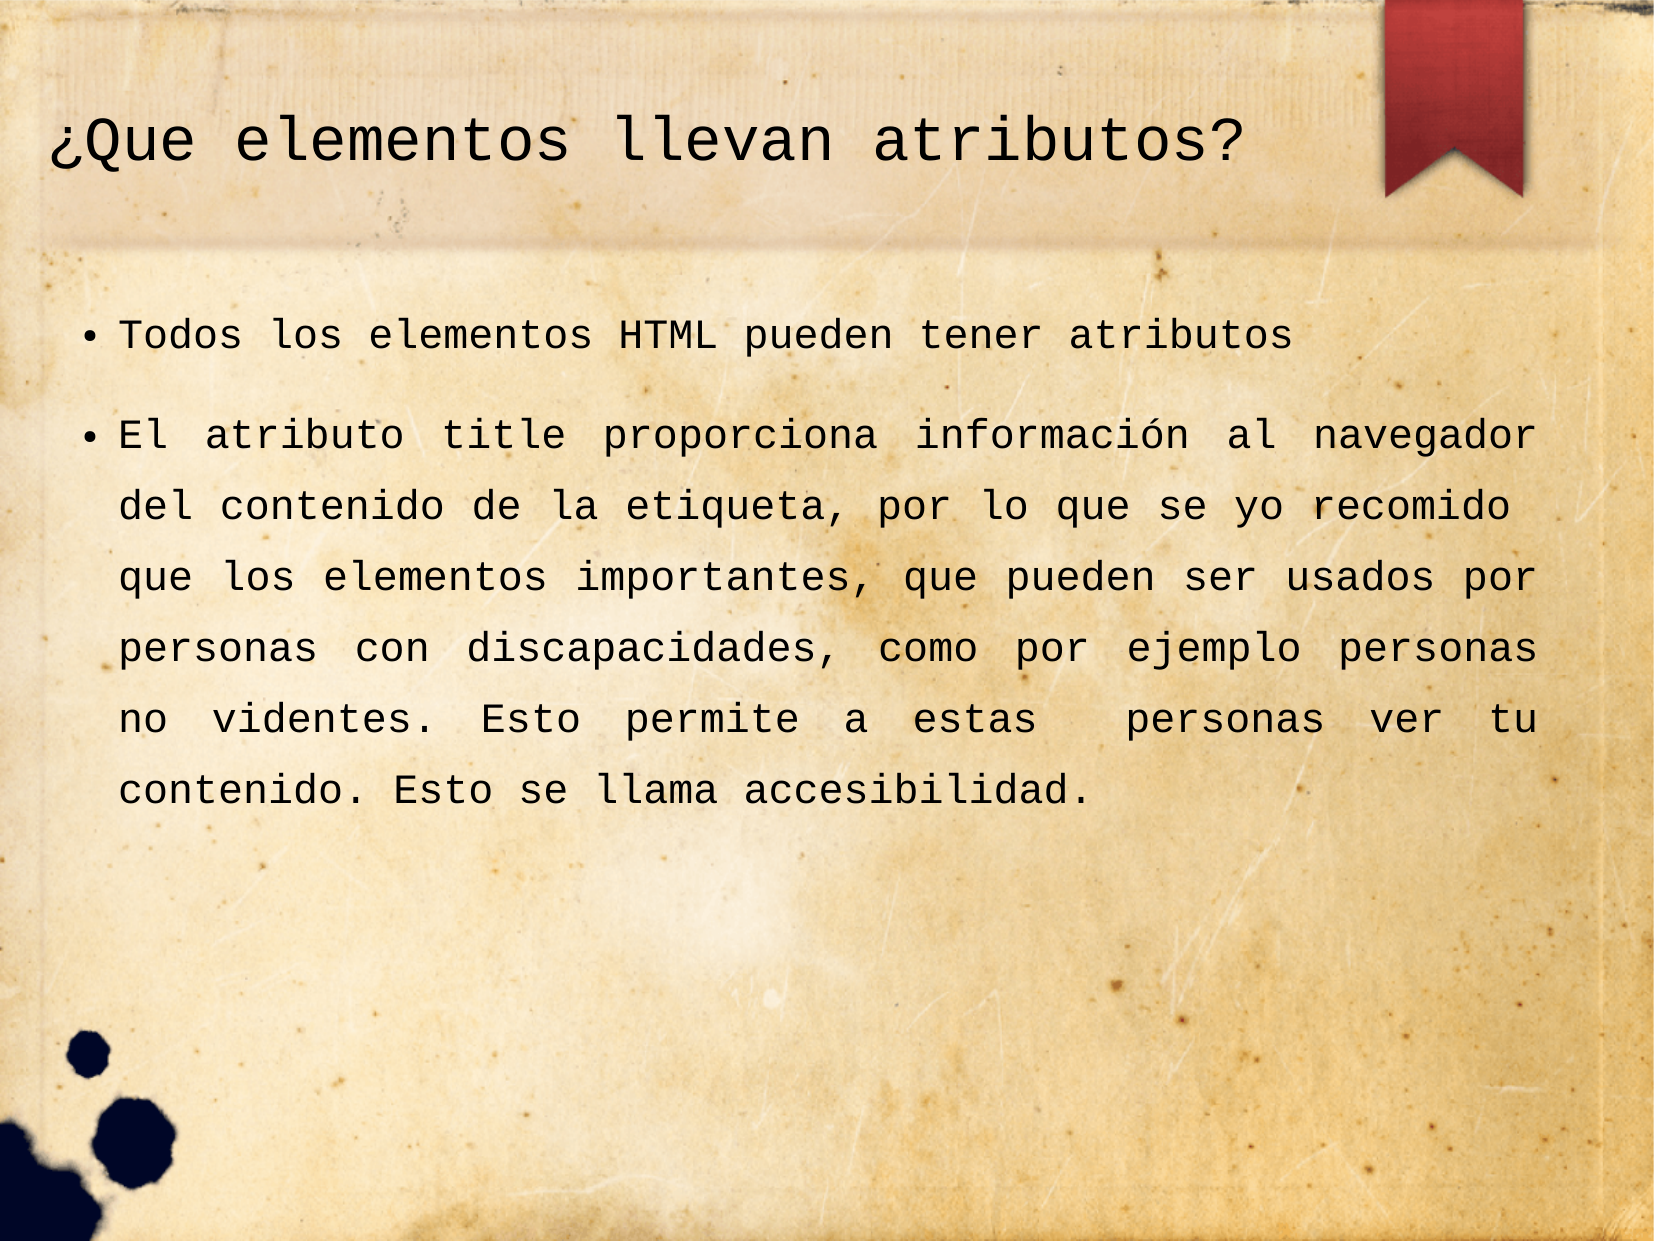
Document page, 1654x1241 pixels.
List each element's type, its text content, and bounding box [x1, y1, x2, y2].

list Todos los elementos HTML pueden tener atributos El atributo title proporciona información al navegador del contenido de la etiqueta, por lo que se yo recomido que los elementos importantes, que pueden ser usados por personas con discapacidades, como por ejemplo personas no videntes. Esto permite a estas personas ver tu contenido. Esto se llama accesibilidad. [82, 290, 1538, 1010]
title ¿Que elementos llevan atributos? [47, 49, 1583, 237]
picture [0, 0, 1654, 1241]
